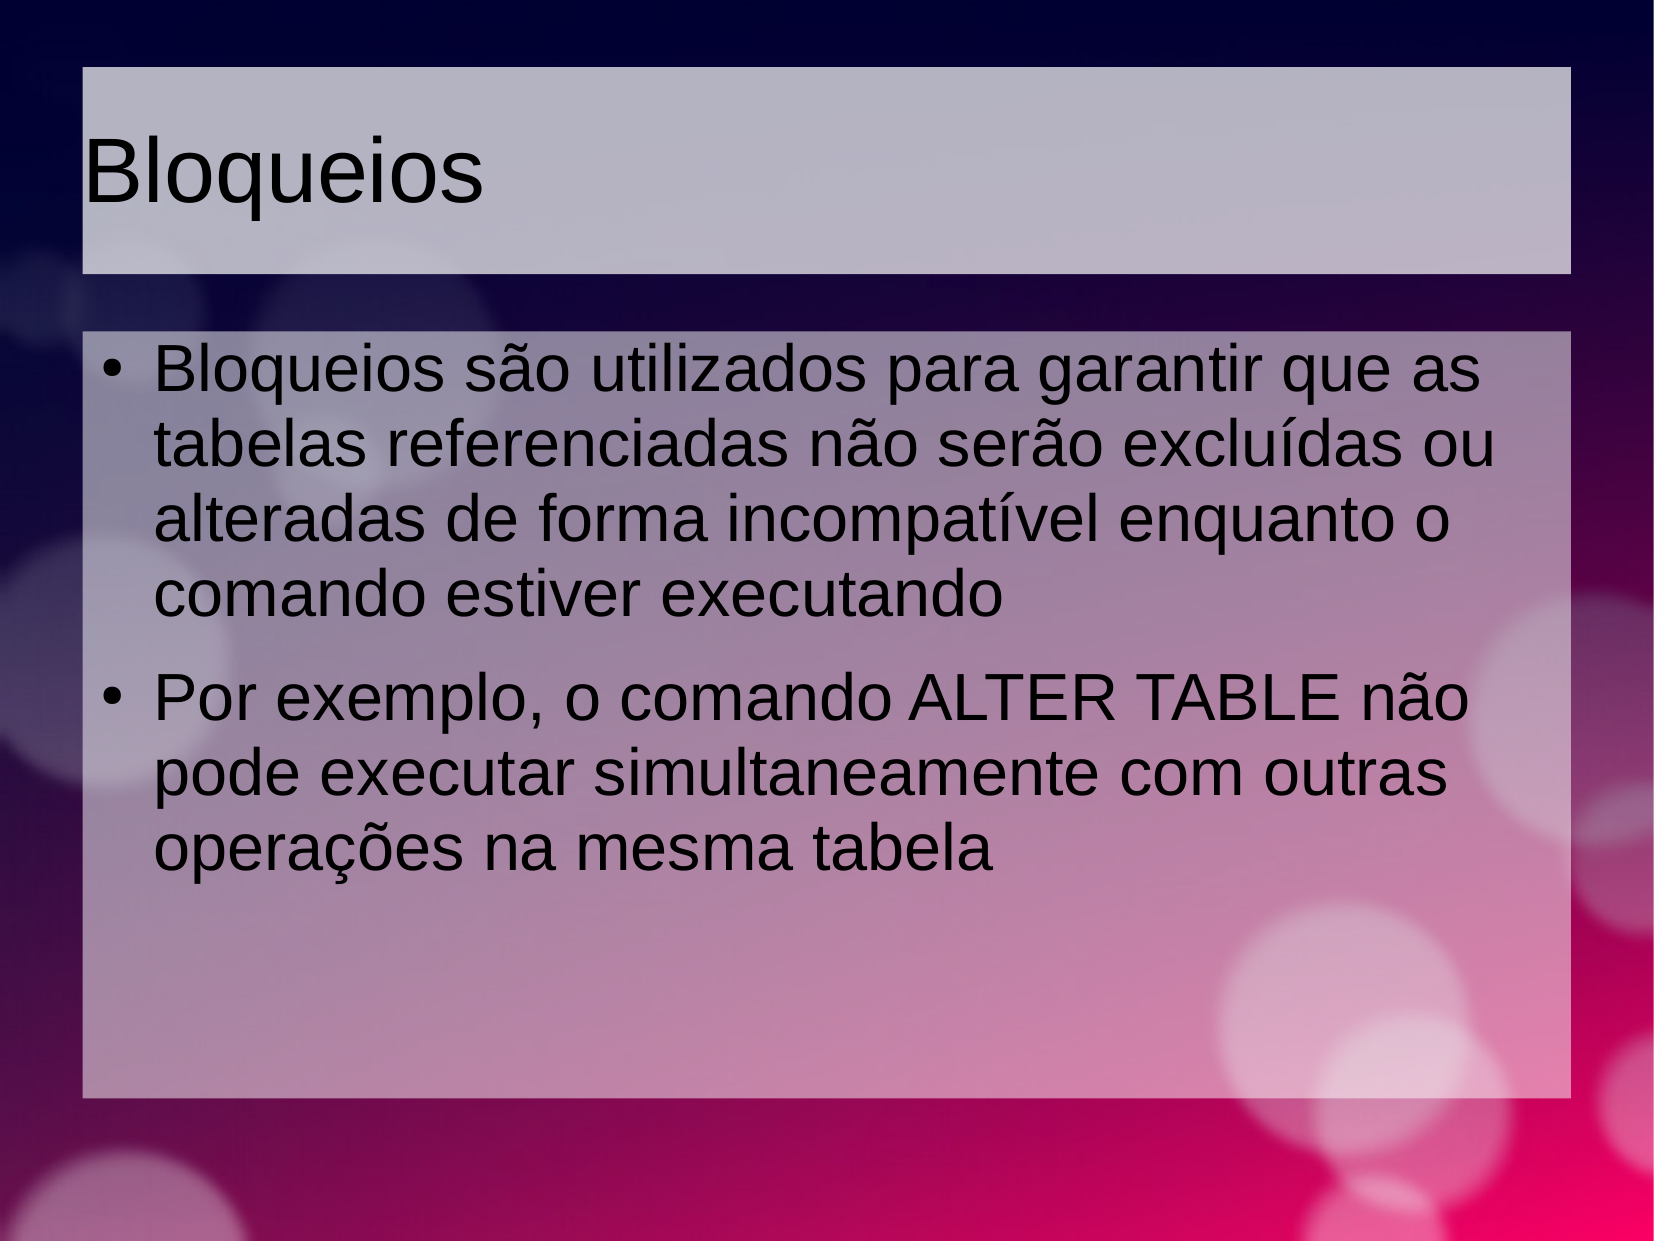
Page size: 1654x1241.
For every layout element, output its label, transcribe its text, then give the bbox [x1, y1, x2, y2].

picture [0, 0, 1654, 1241]
title Bloqueios [82, 67, 1571, 275]
list Bloqueios são utilizados para garantir que as tabelas referenciadas não serão excluídas ou alteradas de forma incompatível enquanto o comando estiver executando Por exemplo, o comando ALTER TABLE não pode executar simultaneamente com outras operações na mesma tabela [82, 331, 1571, 1099]
